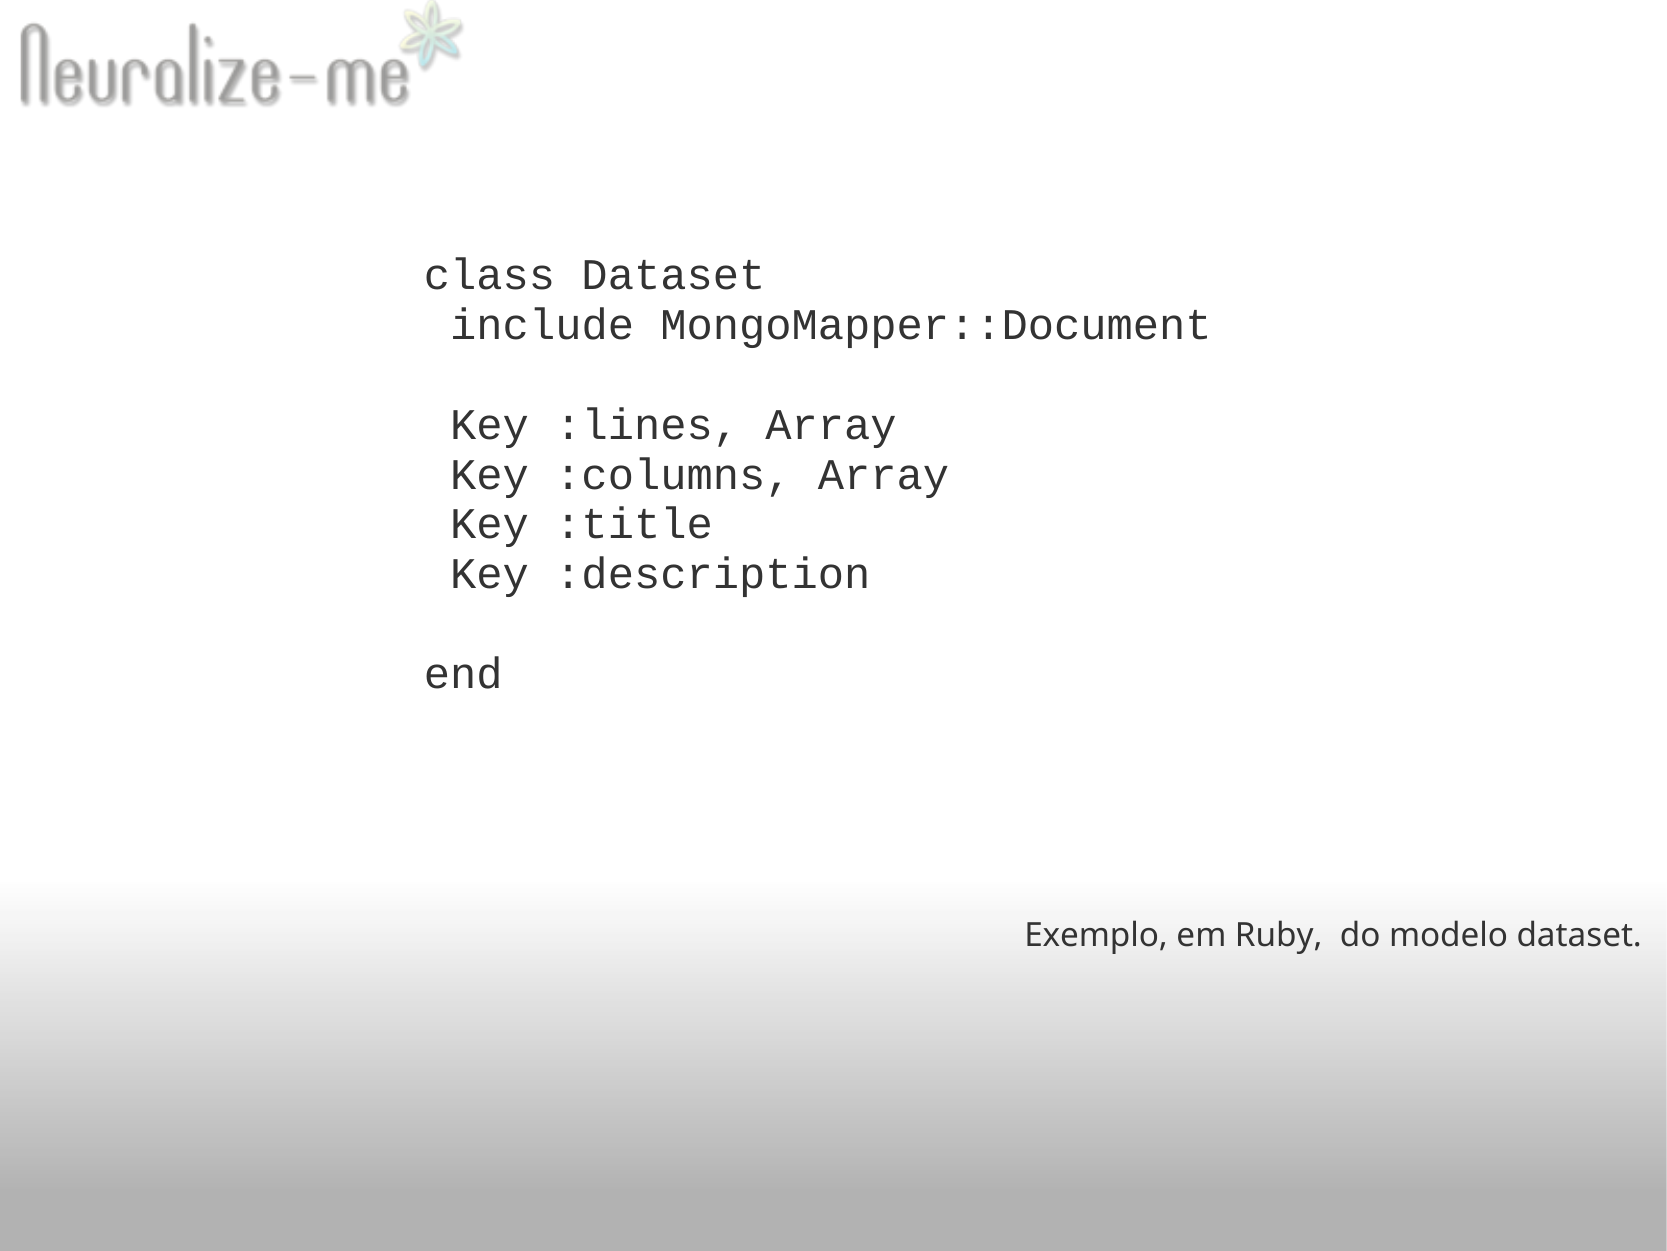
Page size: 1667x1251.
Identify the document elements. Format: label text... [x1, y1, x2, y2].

text_box class Dataset include MongoMapper::Document Key :lines, Array Key :columns, Array Key :title Key :description end [423, 249, 1263, 699]
picture [0, 0, 1667, 1251]
text_box Exemplo, em Ruby, do modelo dataset. [490, 916, 1644, 955]
